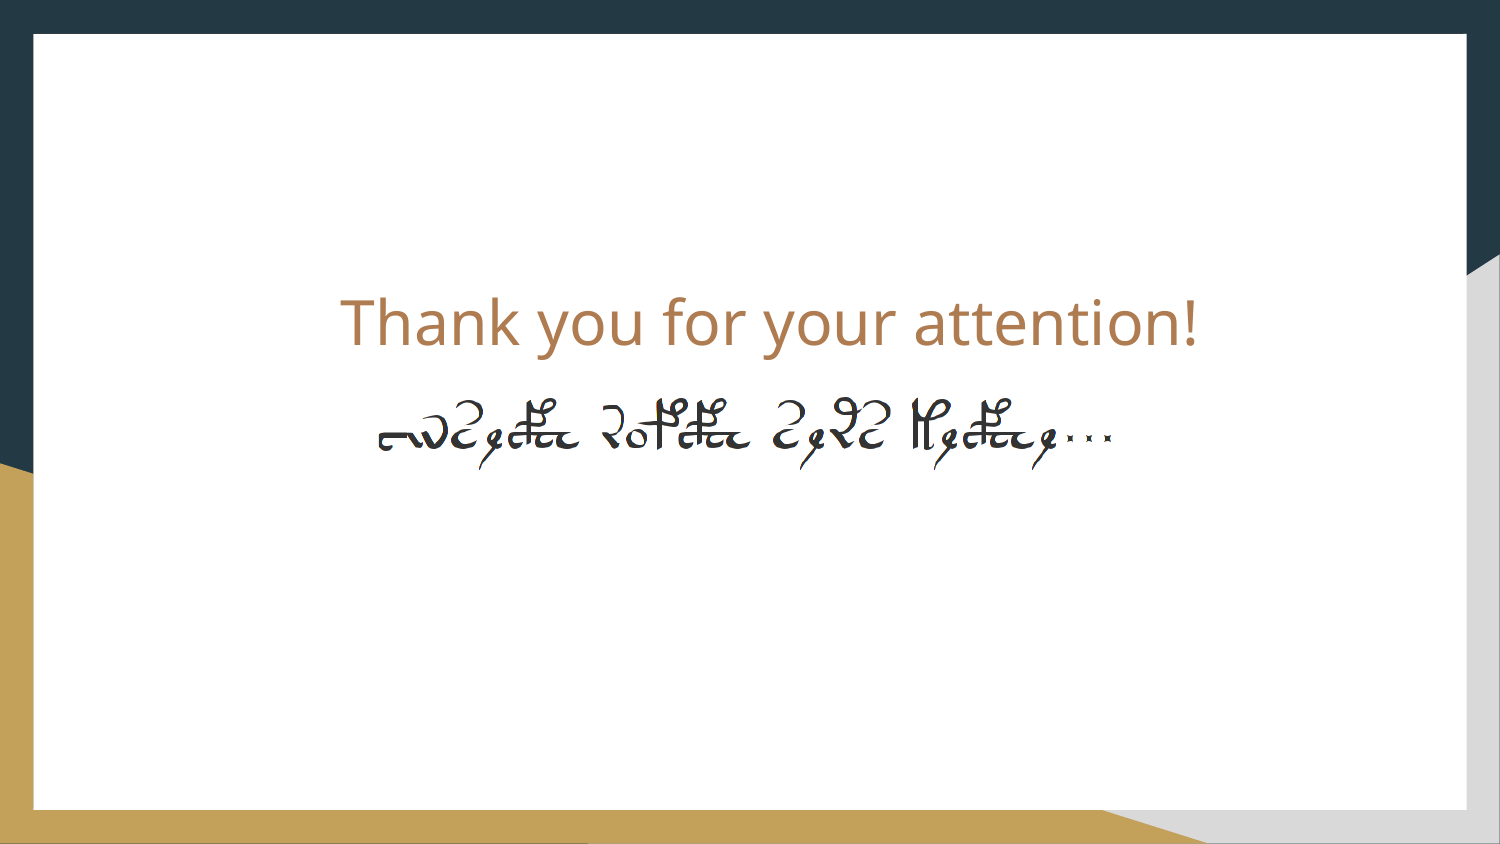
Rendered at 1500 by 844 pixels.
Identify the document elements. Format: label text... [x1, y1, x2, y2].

picture [378, 392, 1133, 494]
title Thank you for your attention! [74, 267, 1467, 642]
